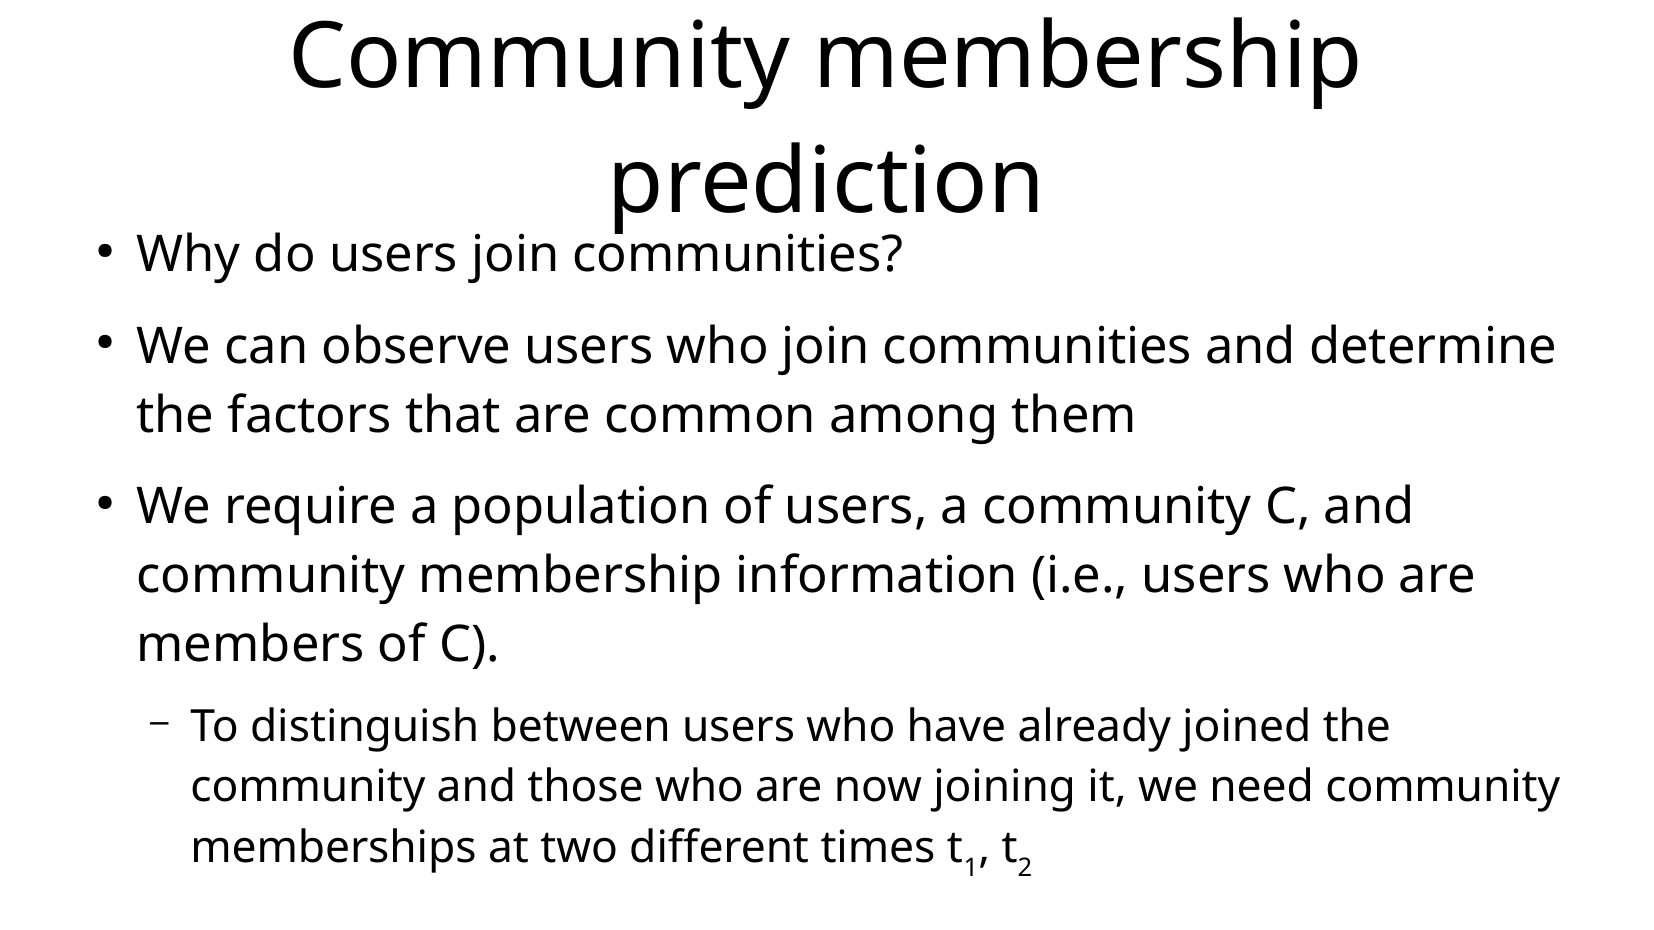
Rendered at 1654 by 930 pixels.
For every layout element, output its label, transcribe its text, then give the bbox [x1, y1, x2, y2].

title Community membership prediction [82, 37, 1571, 193]
list Why do users join communities? We can observe users who join communities and determine the factors that are common among them We require a population of users, a community C, and community membership information (i.e., users who are members of C). To distinguish between users who have already joined the community and those who are now joining it, we need community memberships at two different times t1, t2 [82, 217, 1571, 886]
